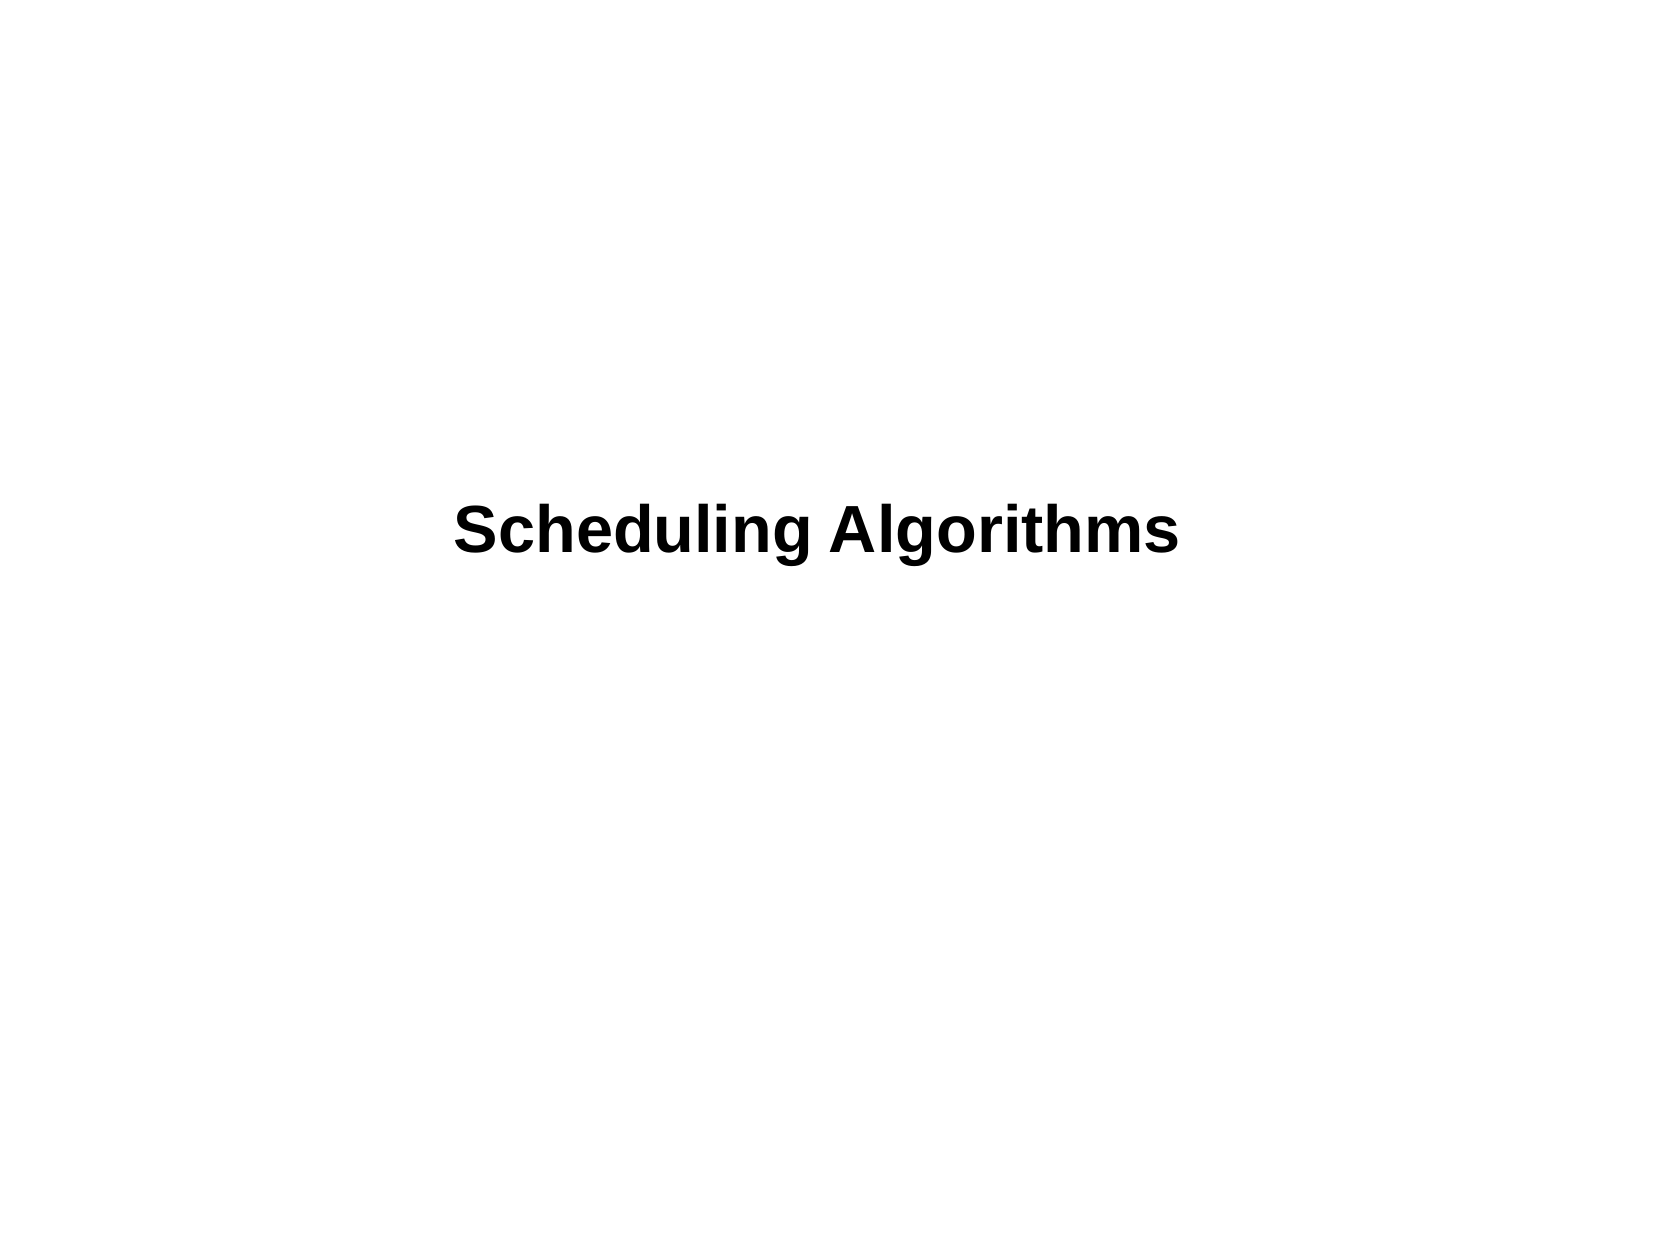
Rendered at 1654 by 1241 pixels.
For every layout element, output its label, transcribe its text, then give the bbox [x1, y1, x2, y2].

subtitle Scheduling Algorithms [82, 49, 1571, 1010]
